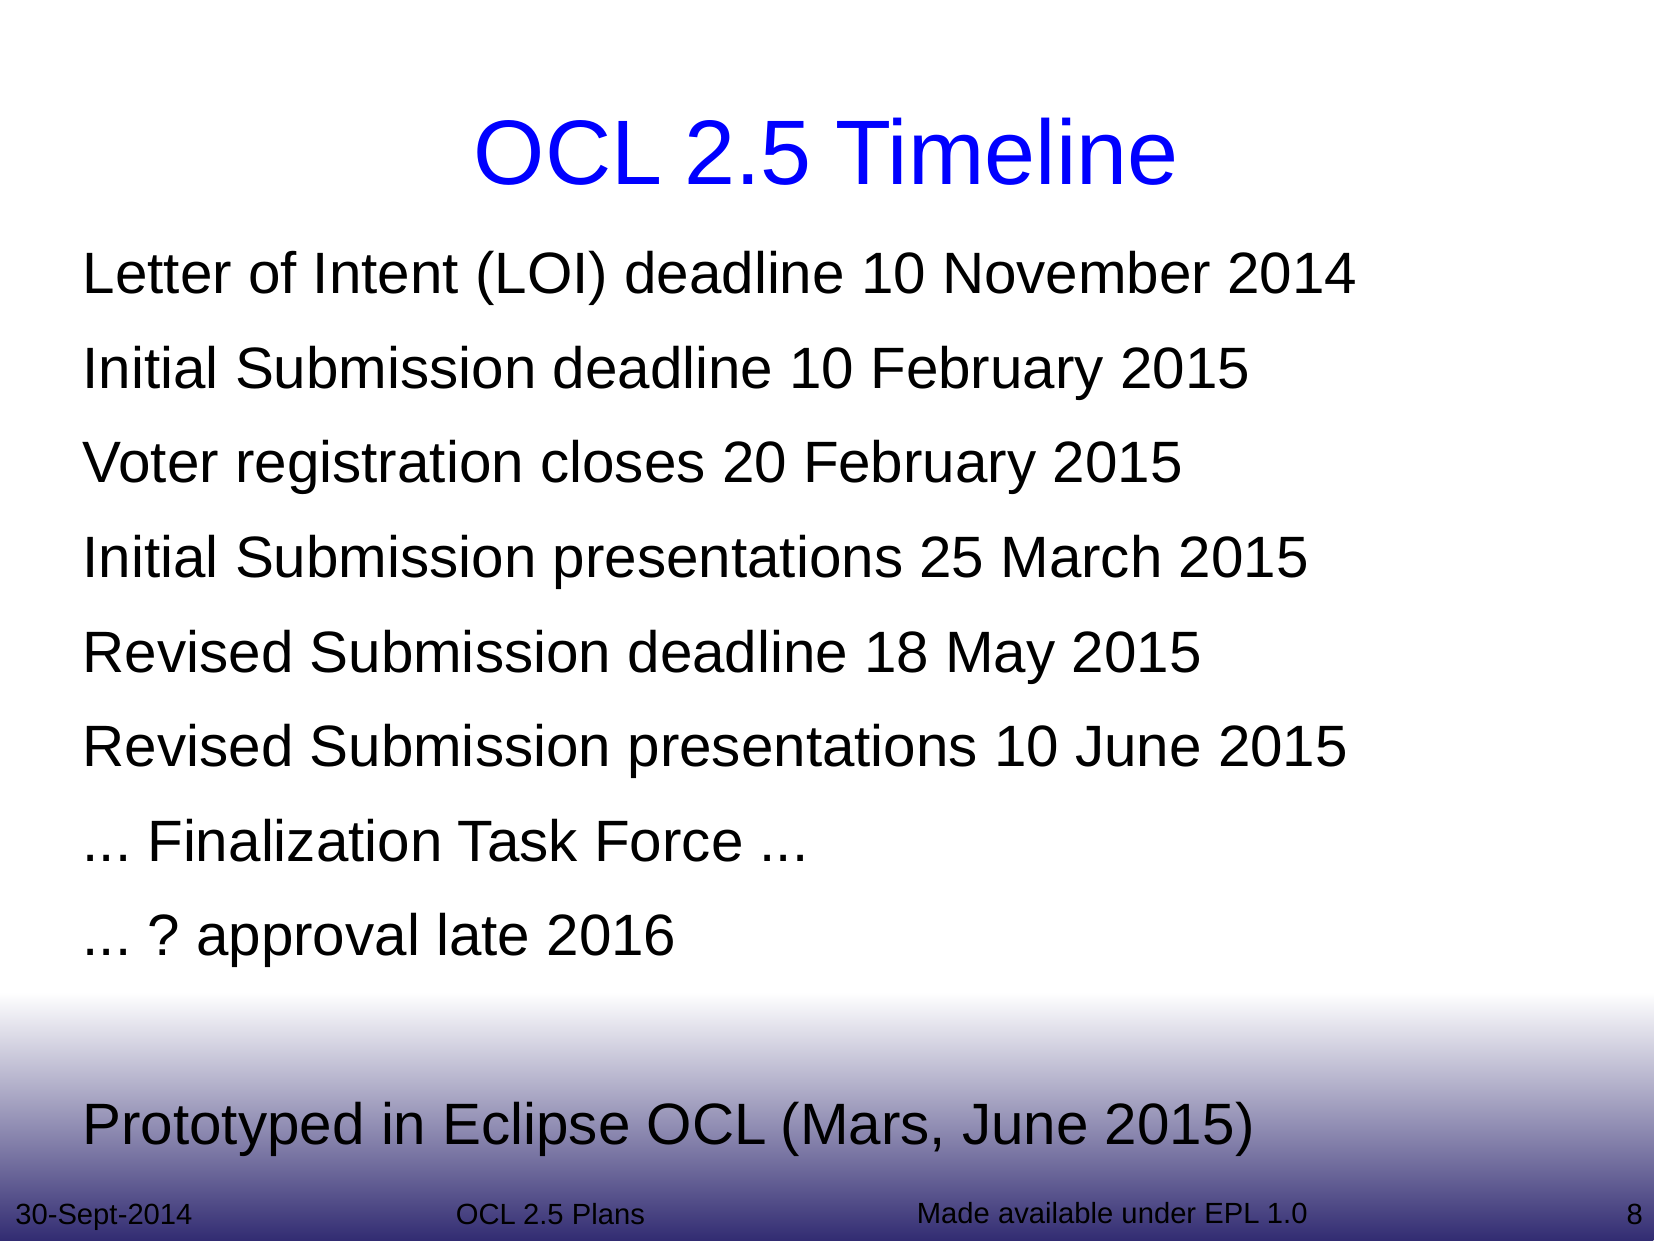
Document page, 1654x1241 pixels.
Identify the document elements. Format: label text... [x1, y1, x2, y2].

title OCL 2.5 Timeline [82, 49, 1571, 241]
list Letter of Intent (LOI) deadline 10 November 2014 Initial Submission deadline 10 February 2015 Voter registration closes 20 February 2015 Initial Submission presentations 25 March 2015 Revised Submission deadline 18 May 2015 Revised Submission presentations 10 June 2015 ... Finalization Task Force ... ... ? approval late 2016 Prototyped in Eclipse OCL (Mars, June 2015) [82, 241, 1571, 1155]
